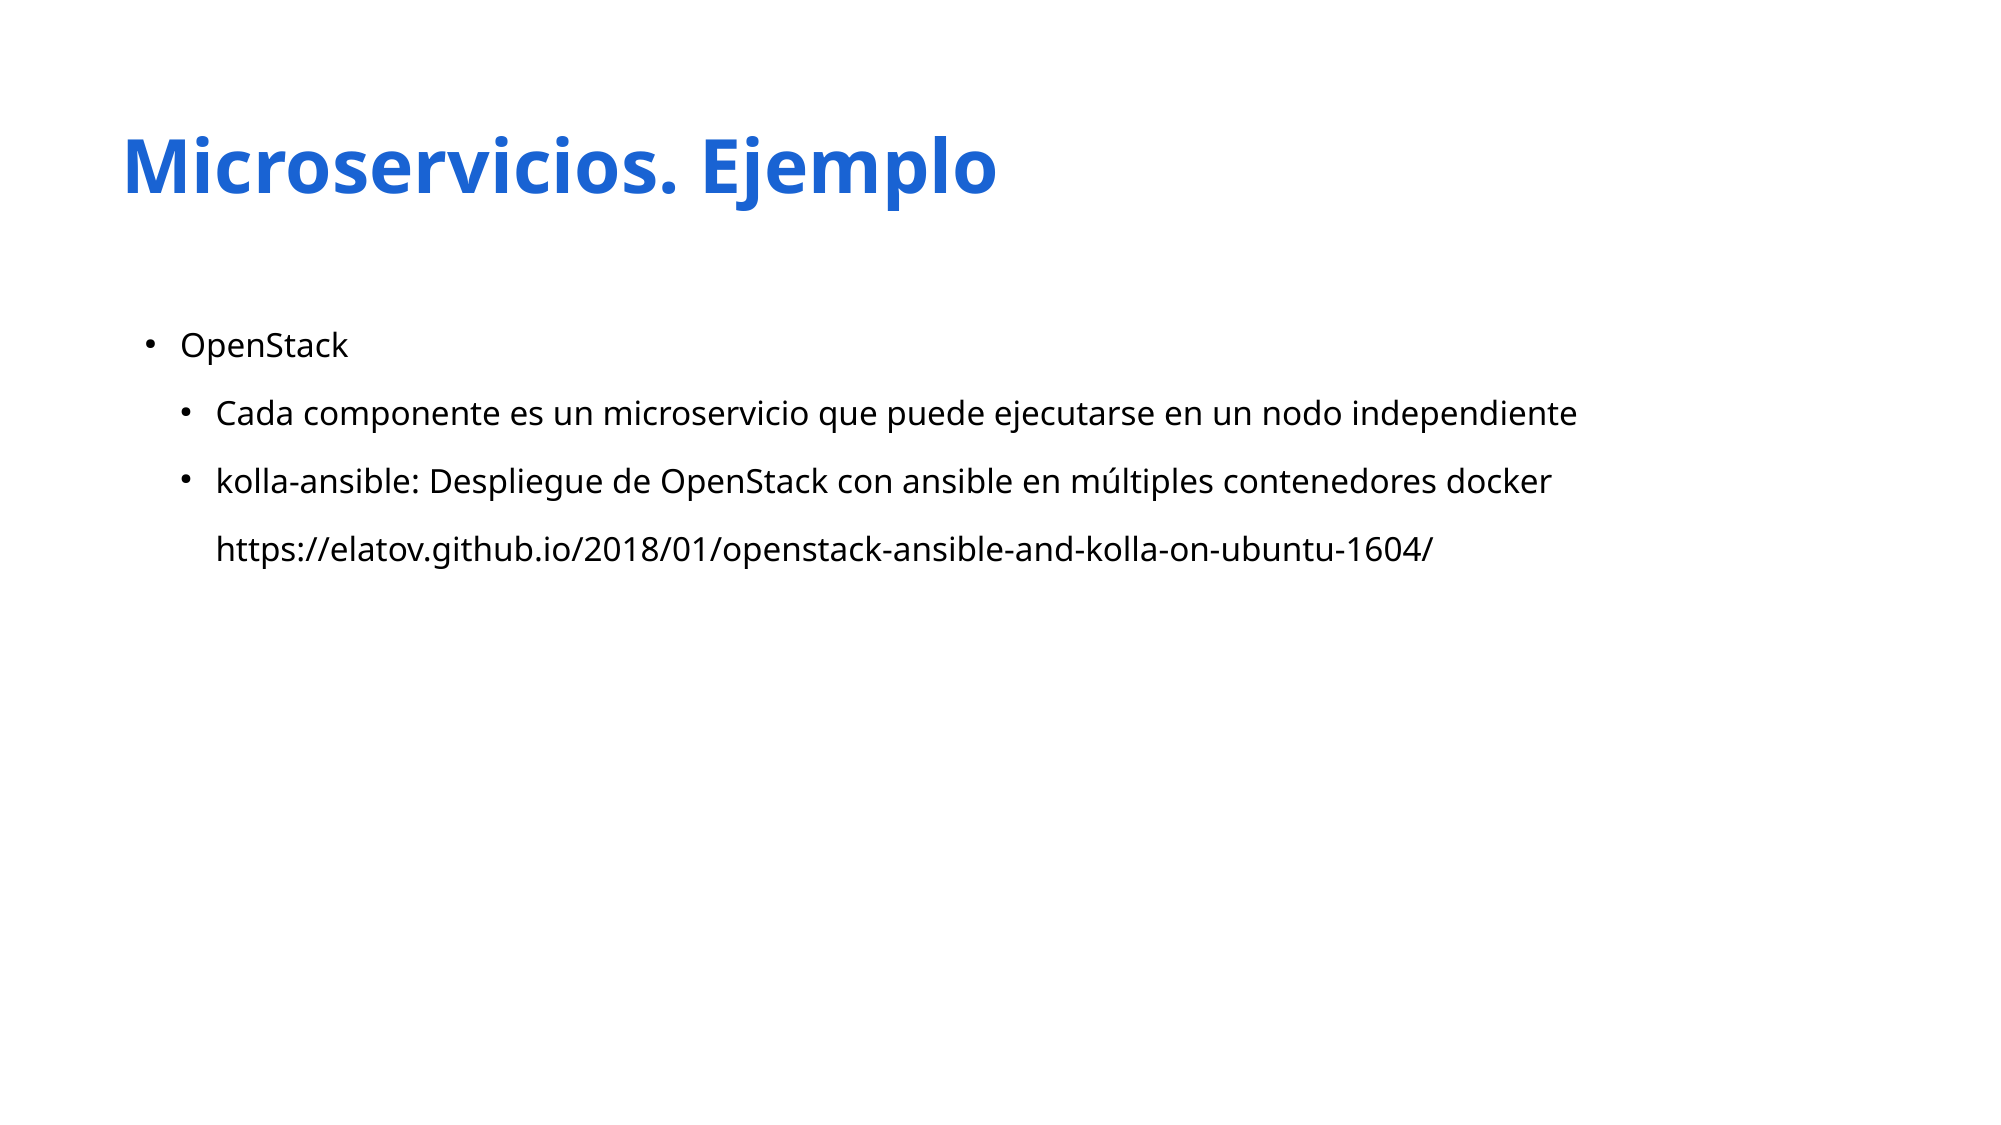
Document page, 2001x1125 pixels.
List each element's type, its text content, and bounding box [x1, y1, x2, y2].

text_box Microservicios. Ejemplo [106, 106, 1878, 293]
text_box OpenStack Cada componente es un microservicio que puede ejecutarse en un nodo independiente kolla-ansible: Despliegue de OpenStack con ansible en múltiples contenedores docker https://elatov.github.io/2018/01/openstack-ansible-and-kolla-on-ubuntu-1604/ [129, 292, 1843, 594]
